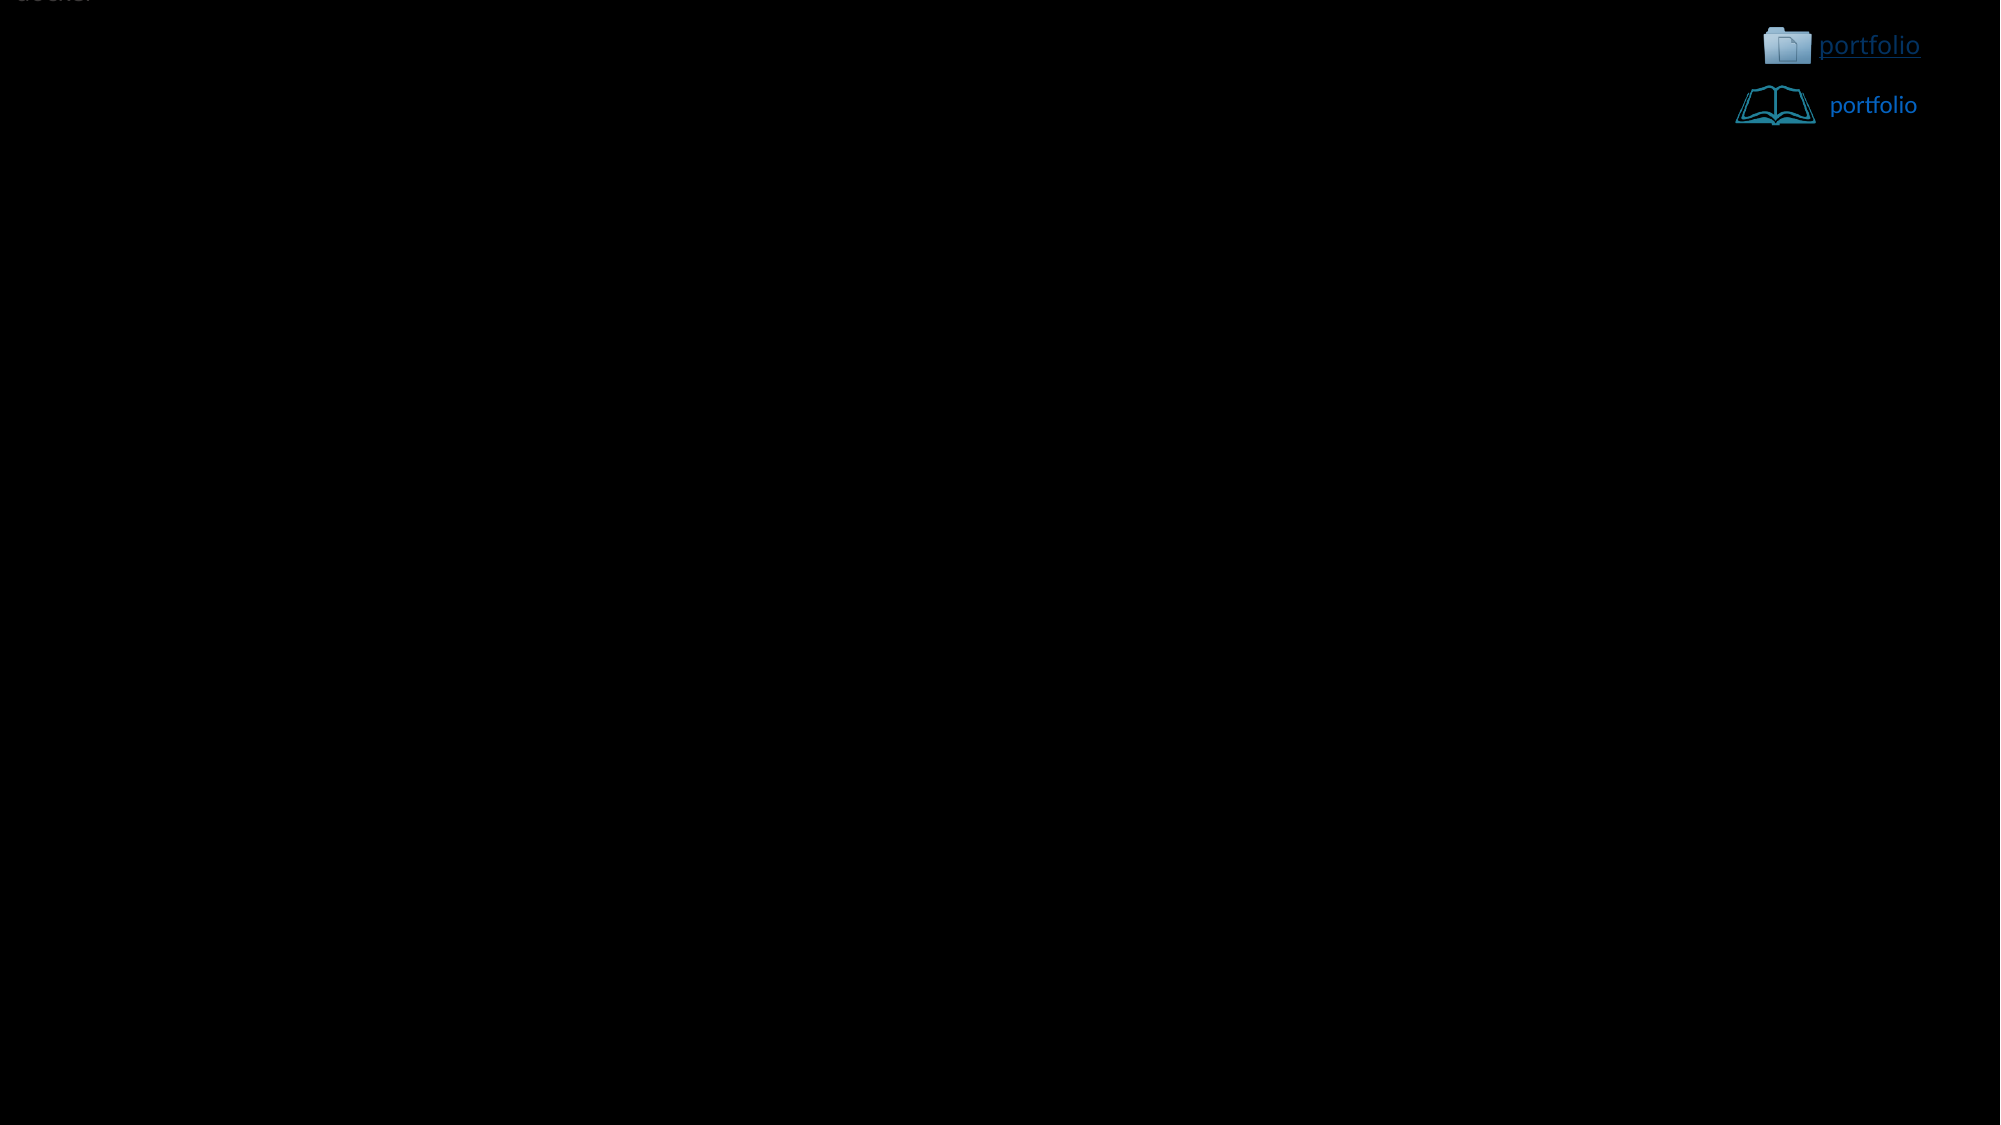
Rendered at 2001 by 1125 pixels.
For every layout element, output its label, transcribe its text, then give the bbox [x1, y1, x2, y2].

text_box portfolio [1818, 58, 1921, 64]
picture [1733, 83, 1816, 128]
text_box portfolio [1818, 29, 1921, 57]
text_box portfolio [1815, 80, 1933, 126]
picture [1763, 20, 1812, 70]
